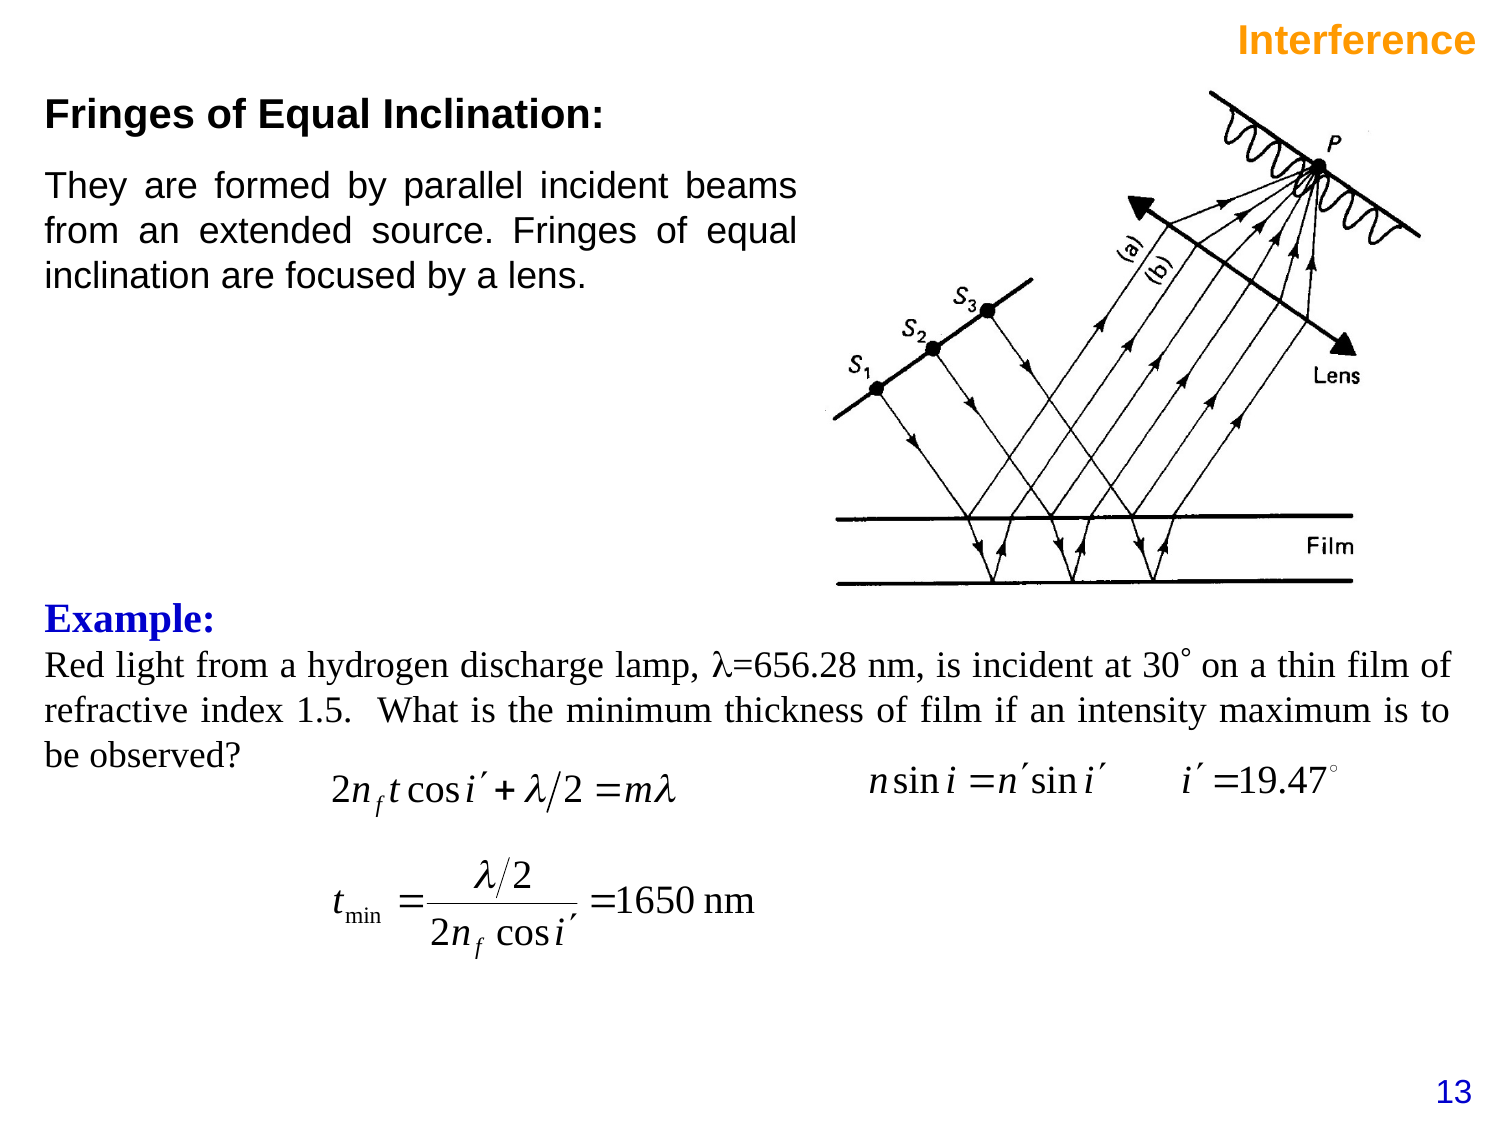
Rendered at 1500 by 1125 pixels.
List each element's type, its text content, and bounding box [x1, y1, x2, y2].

text_box <number> [1324, 1062, 1488, 1107]
text_box Interference [1237, 12, 1488, 63]
chart [862, 750, 1346, 810]
chart [327, 849, 763, 968]
text_box Fringes of Equal Inclination: They are formed by parallel incident beams from an extended source. Fringes of equal inclination are focused by a lens. [29, 79, 813, 304]
chart [324, 762, 684, 827]
picture [825, 87, 1428, 582]
text_box Example: Red light from a hydrogen discharge lamp, =656.28 nm, is incident at 30 on a thin film of refractive index 1.5. What is the minimum thickness of film if an intensity maximum is to be observed? [29, 582, 1468, 784]
